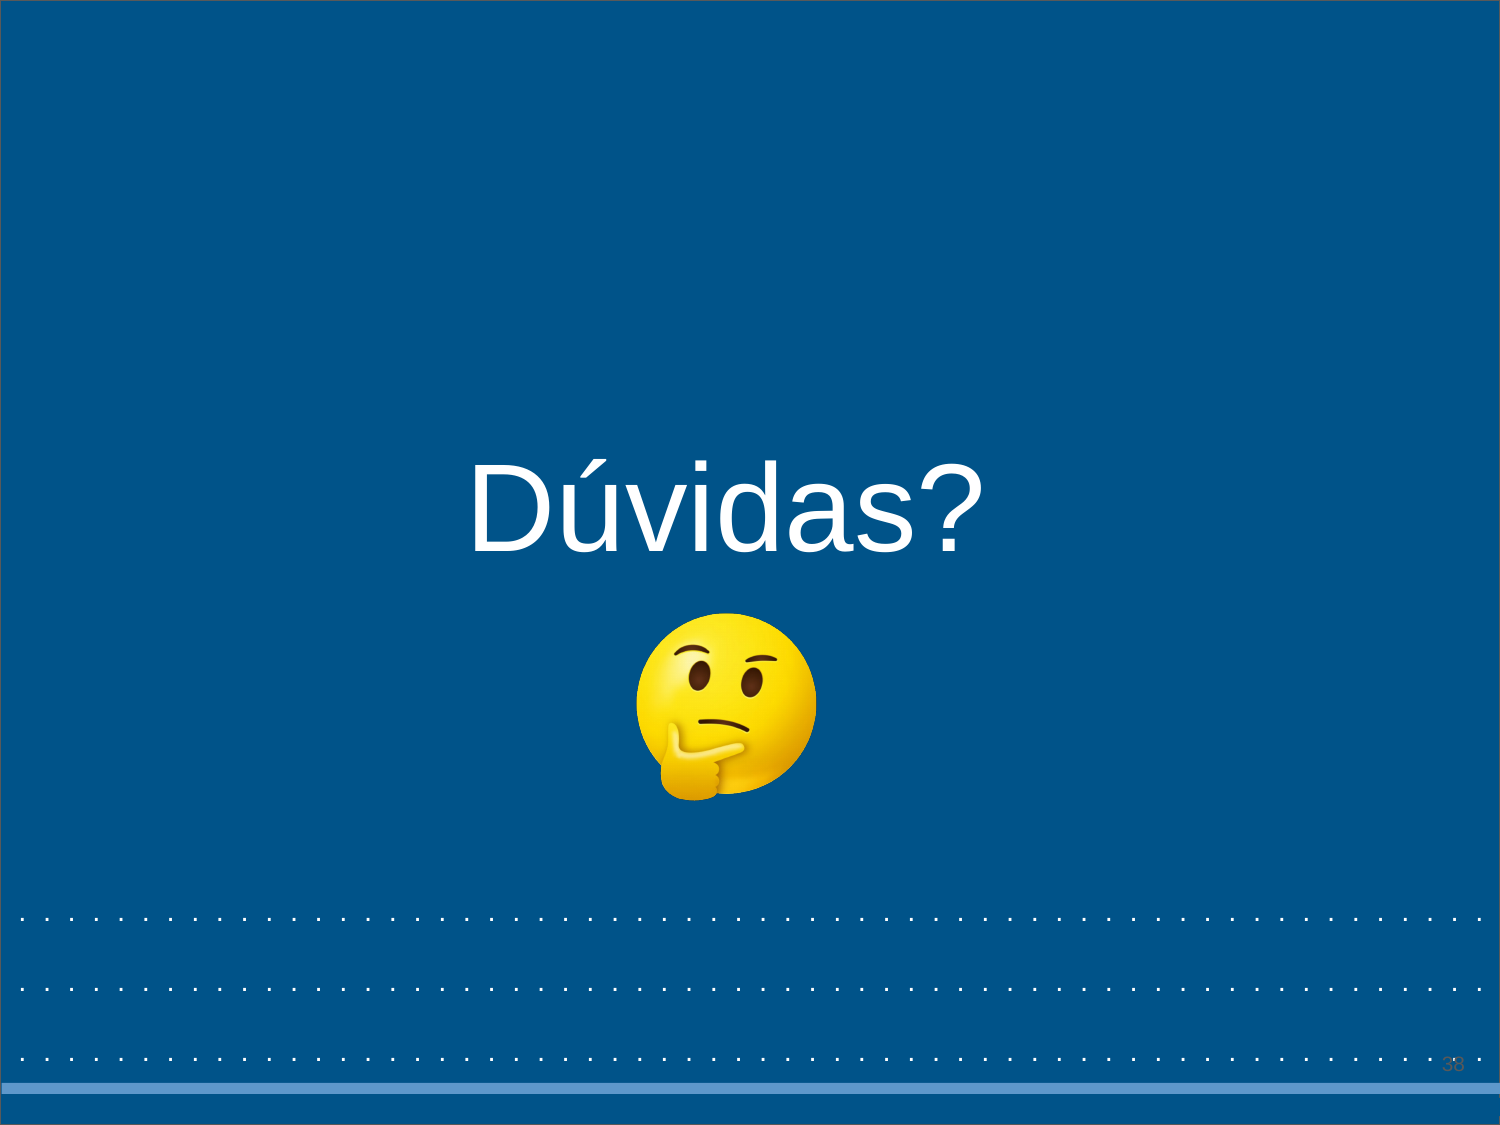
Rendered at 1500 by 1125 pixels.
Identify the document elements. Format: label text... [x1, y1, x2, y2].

text_box [0, 0, 1500, 1125]
slide_number <número> [1389, 1019, 1480, 1106]
text_box . . . . . . . . . . . . . . . . . . . . . . . . . . . . . . . . . . . . . . . . . . . . . . . . . . . . . . . . . . . . . . . . . . . . . . . . . . . . . . . . . . . . . . . . . . . . . . . . . . . . . . . . . . . . . . . . . . . . . . . . . . . . . . . . . . . . . . . . . . . . . . . . . . . . . . . . . . . . . . . . . . . . . . . . . . . . . . . . . . . . . . . . . . . . . . . . . . . . . . . . . . . . . . . . . . . . . . . . . . . . . . . . . . . . . . . . . . . . . . . . . . . . . . . . . . . . . . . . . . . . . . . . . . . . . . . . . . . . . . . . . . . . . . . . . . . . . . . . . . . . [3, 877, 1500, 1071]
picture [631, 609, 821, 804]
text_box Dúvidas? [442, 411, 1010, 563]
